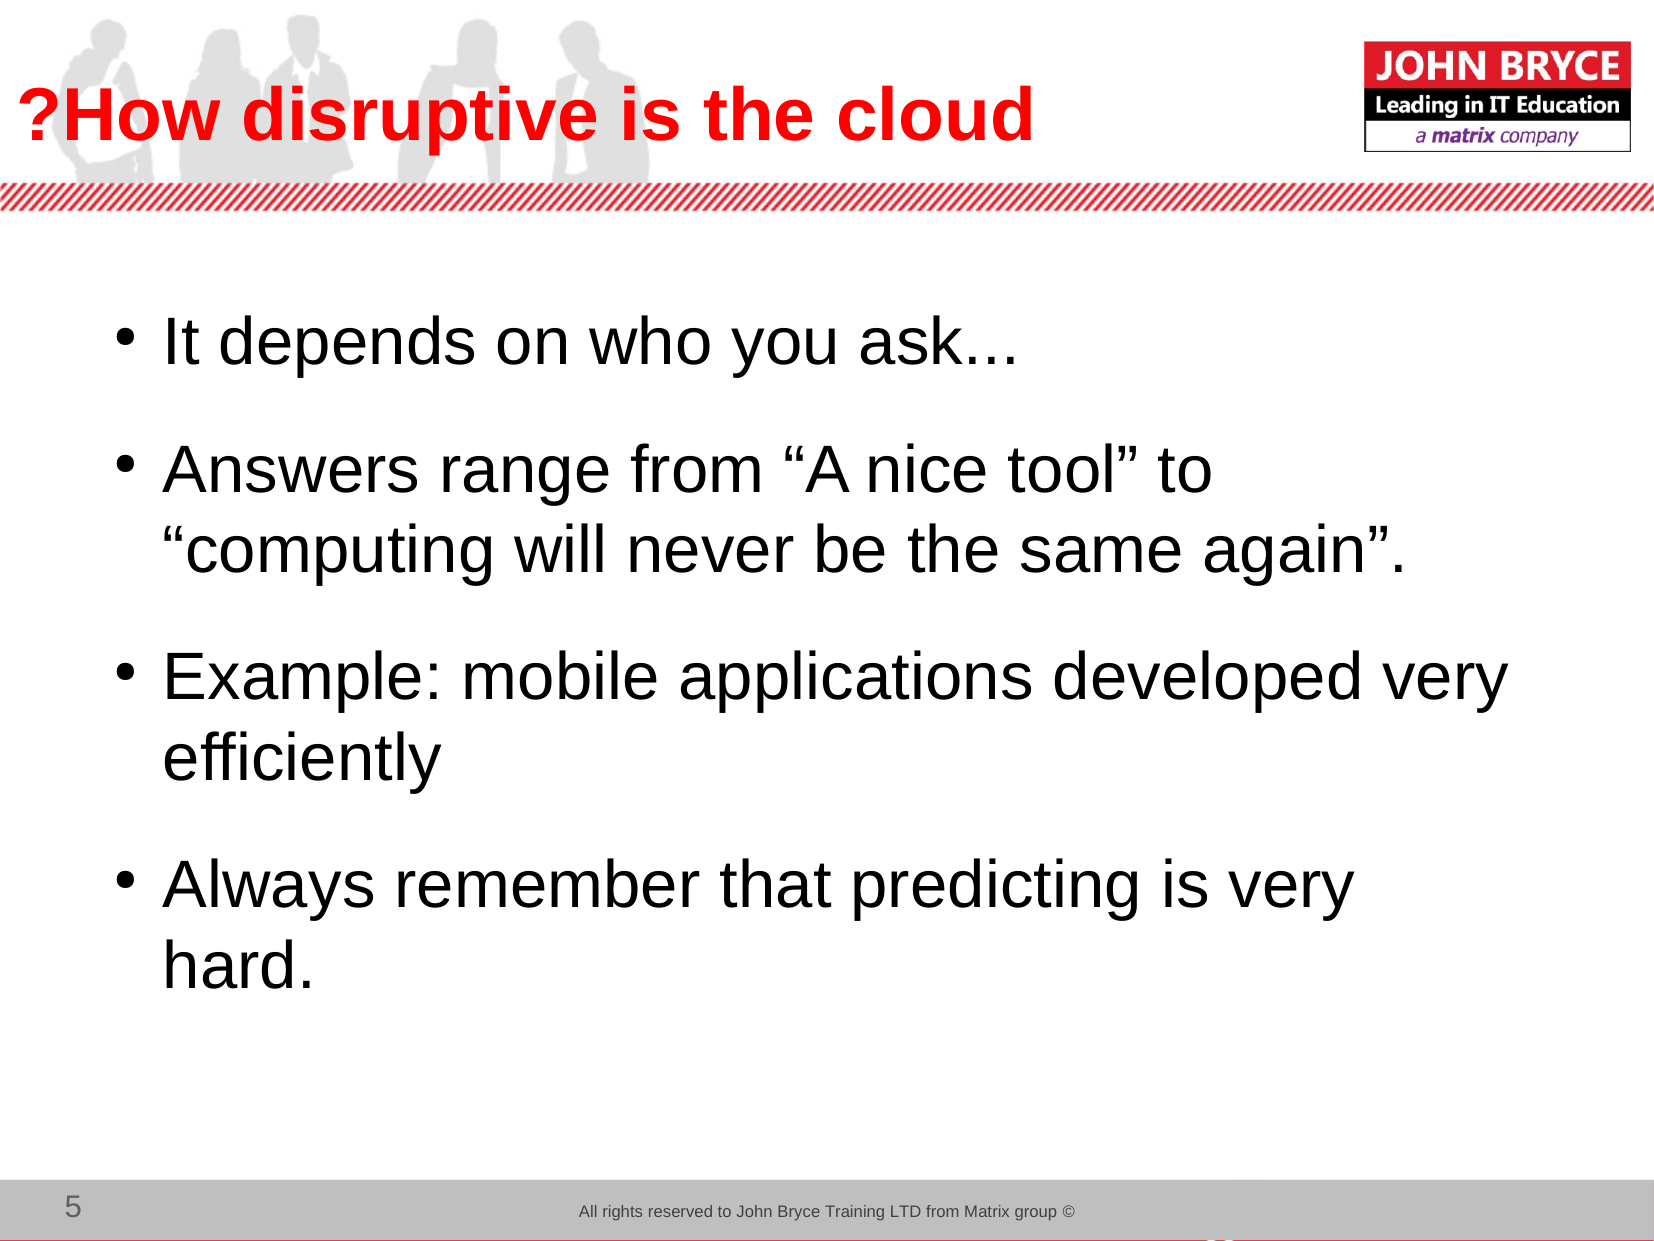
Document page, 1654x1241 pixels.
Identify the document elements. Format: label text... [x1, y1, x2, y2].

list It depends on who you ask... Answers range from “A nice tool” to “computing will never be the same again”. Example: mobile applications developed very efficiently Always remember that predicting is very hard. [82, 290, 1538, 1010]
title How disruptive is the cloud? [1, 7, 1490, 215]
picture [0, 0, 1654, 1179]
